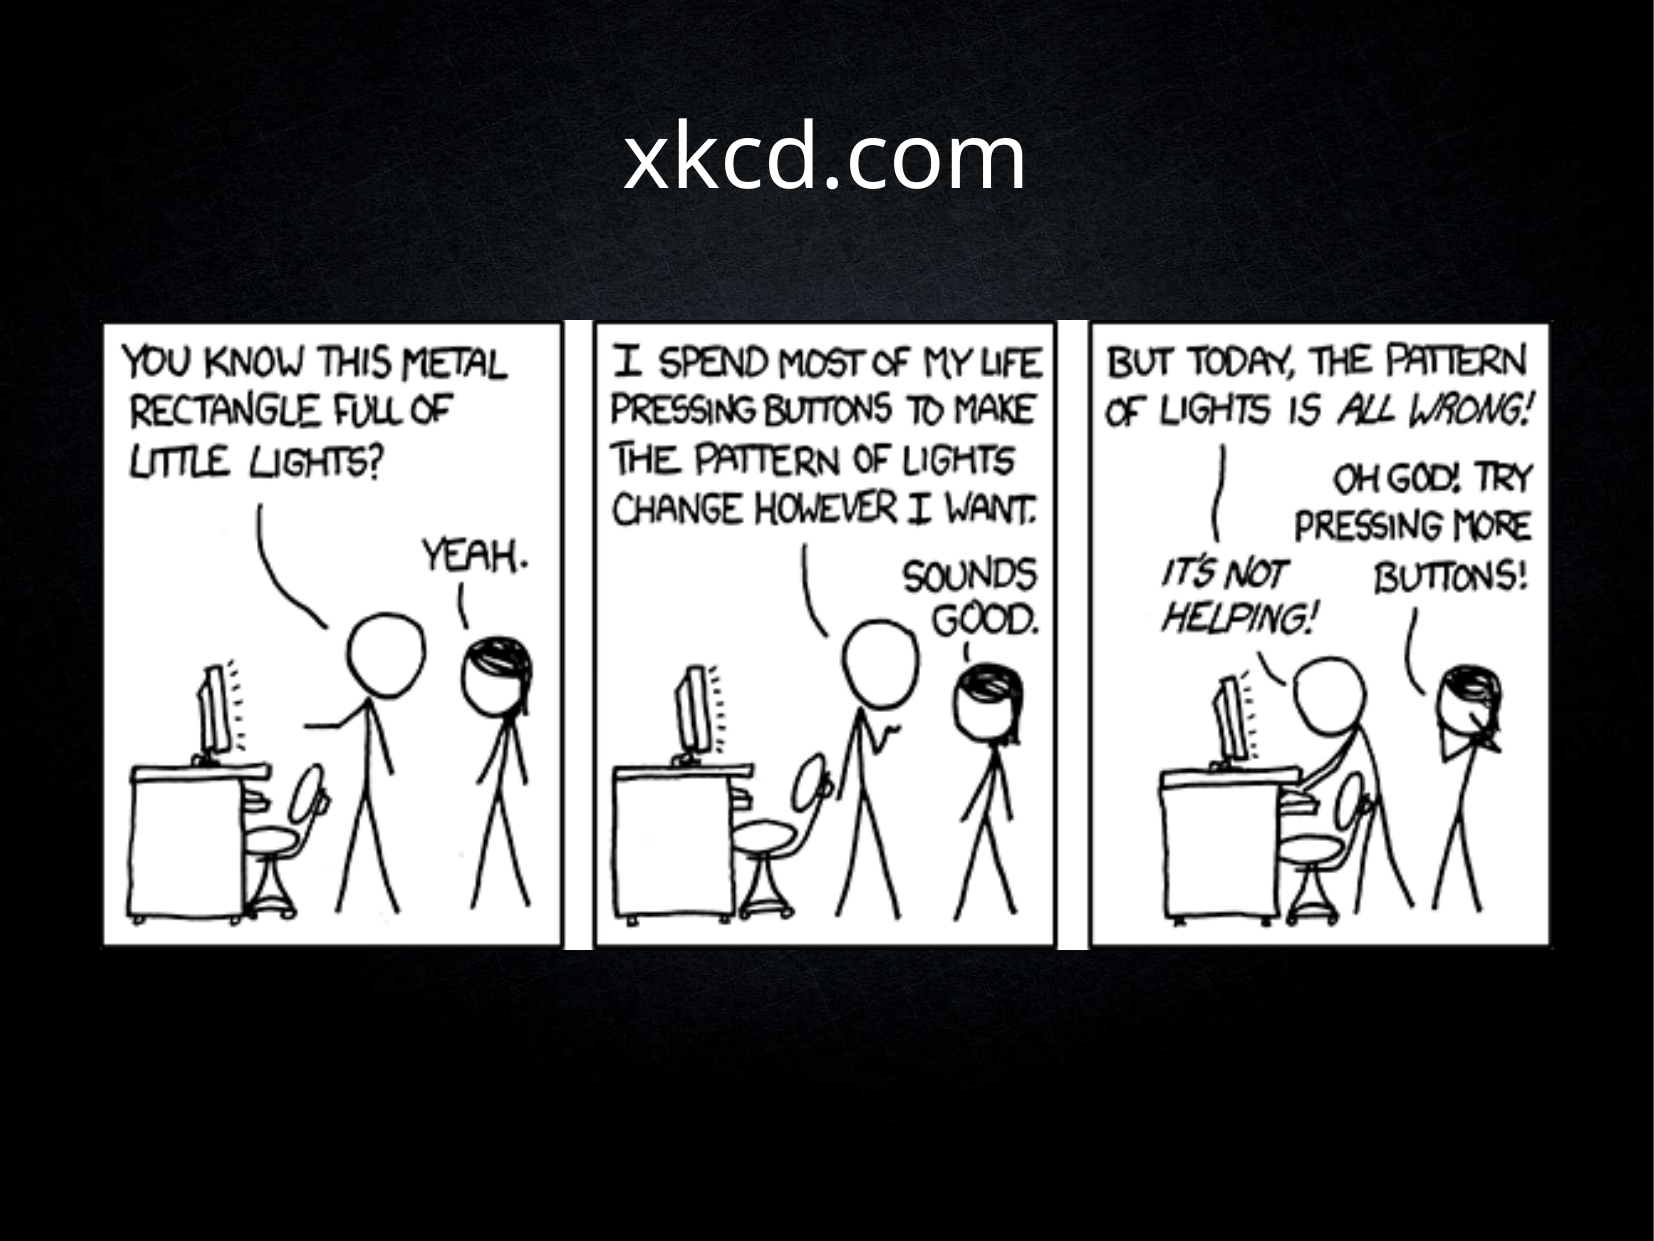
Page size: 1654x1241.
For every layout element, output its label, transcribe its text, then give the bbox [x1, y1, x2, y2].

picture [0, 0, 1654, 1241]
title xkcd.com [82, 49, 1571, 257]
